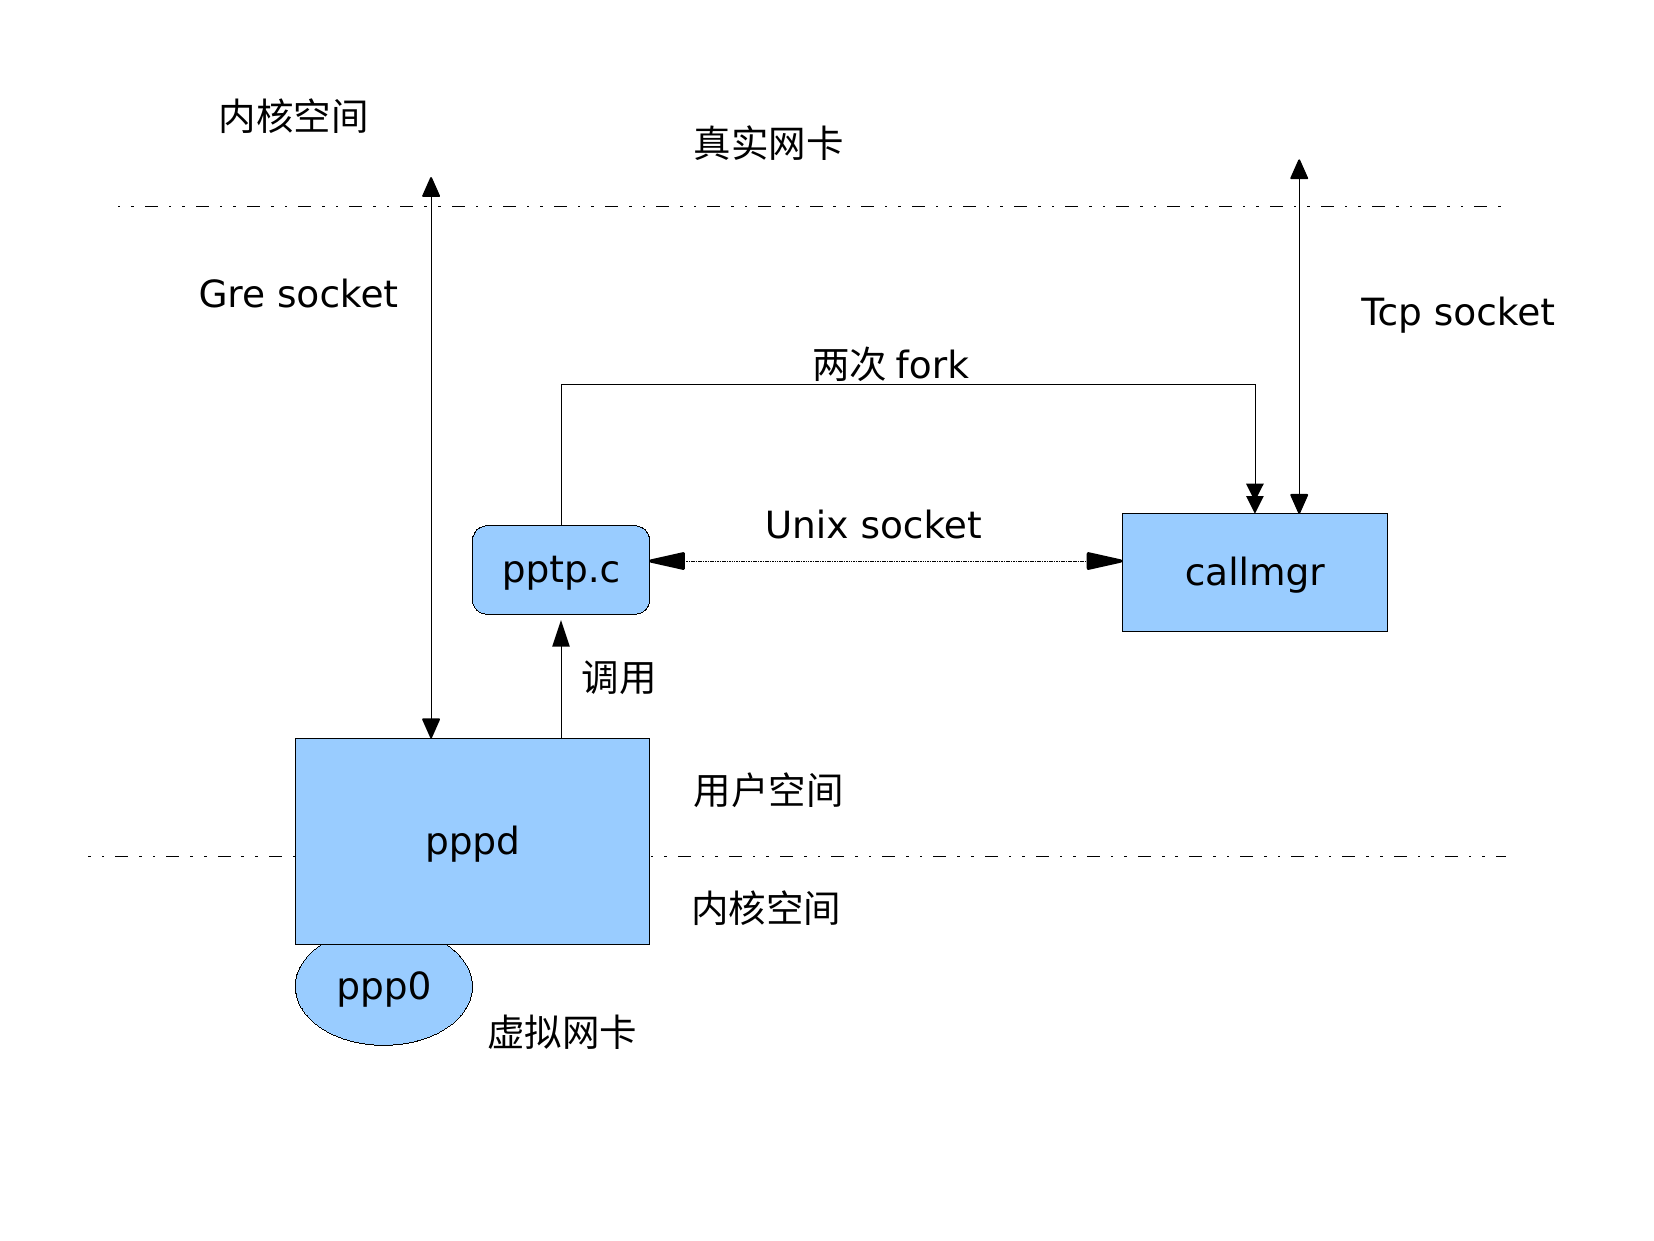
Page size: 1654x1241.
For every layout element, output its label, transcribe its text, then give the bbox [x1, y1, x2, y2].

text_box 真实网卡 [679, 115, 859, 174]
text_box Tcp socket [1346, 283, 1571, 342]
text_box pptp.c [472, 525, 650, 615]
text_box callmgr [1122, 513, 1388, 632]
text_box 内核空间 [676, 880, 857, 939]
text_box 两次fork [797, 336, 985, 395]
text_box ppp0 [295, 945, 473, 1046]
text_box Gre socket [183, 265, 414, 325]
text_box 调用 [566, 649, 672, 708]
text_box 内核空间 [204, 88, 384, 147]
text_box 用户空间 [679, 762, 859, 821]
text_box Unix socket [750, 496, 997, 555]
text_box pppd [295, 738, 650, 945]
text_box 虚拟网卡 [472, 1003, 653, 1063]
